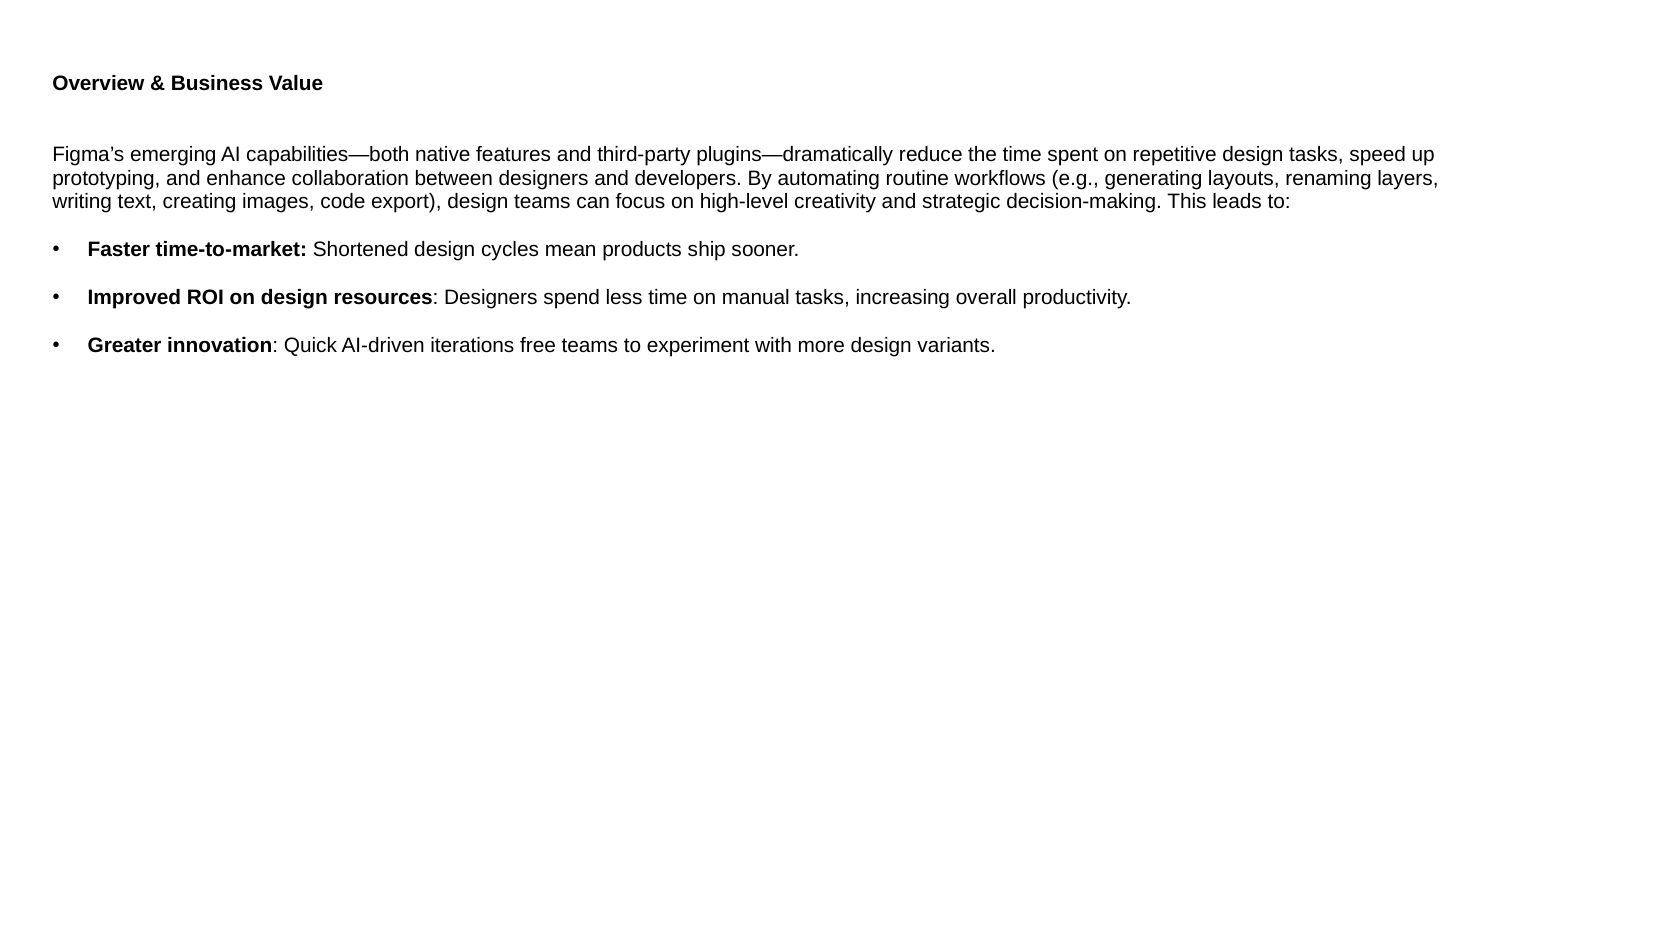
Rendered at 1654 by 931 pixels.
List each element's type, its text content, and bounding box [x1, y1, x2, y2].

text_box Overview & Business Value [37, 63, 344, 113]
text_box Figma’s emerging AI capabilities—both native features and third-party plugins—dramatically reduce the time spent on repetitive design tasks, speed up prototyping, and enhance collaboration between designers and developers. By automating routine workflows (e.g., generating layouts, renaming layers, writing text, creating images, code export), design teams can focus on high-level creativity and strategic decision-making. This leads to: Faster time-to-market: Shortened design cycles mean products ship sooner. Improved ROI on design resources: Designers spend less time on manual tasks, increasing overall productivity. Greater innovation: Quick AI-driven iterations free teams to experiment with more design variants. [37, 135, 1502, 413]
